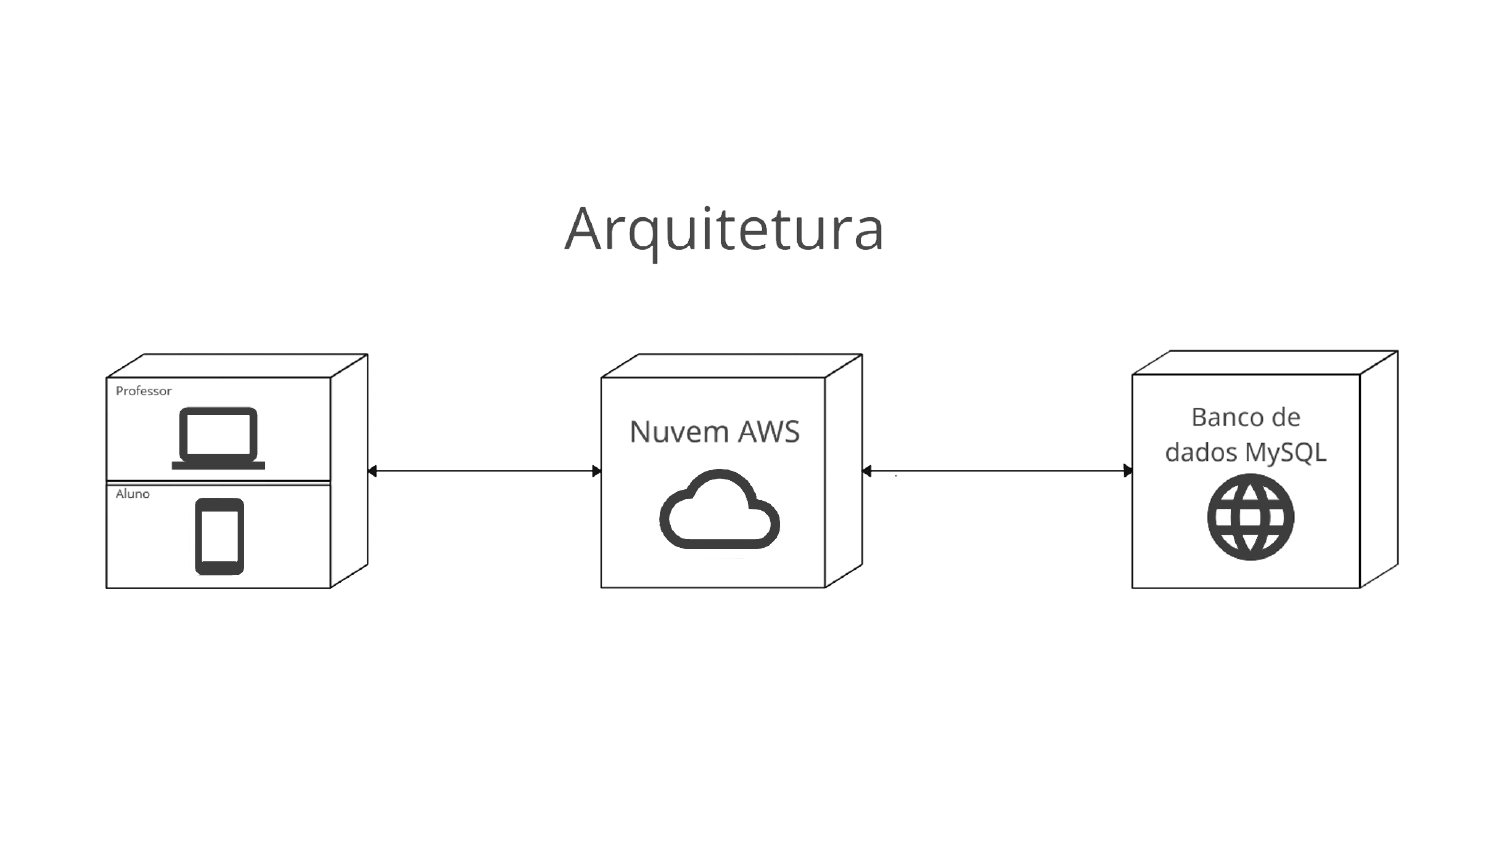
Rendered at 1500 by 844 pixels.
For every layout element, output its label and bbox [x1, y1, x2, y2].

picture [24, 108, 1475, 679]
